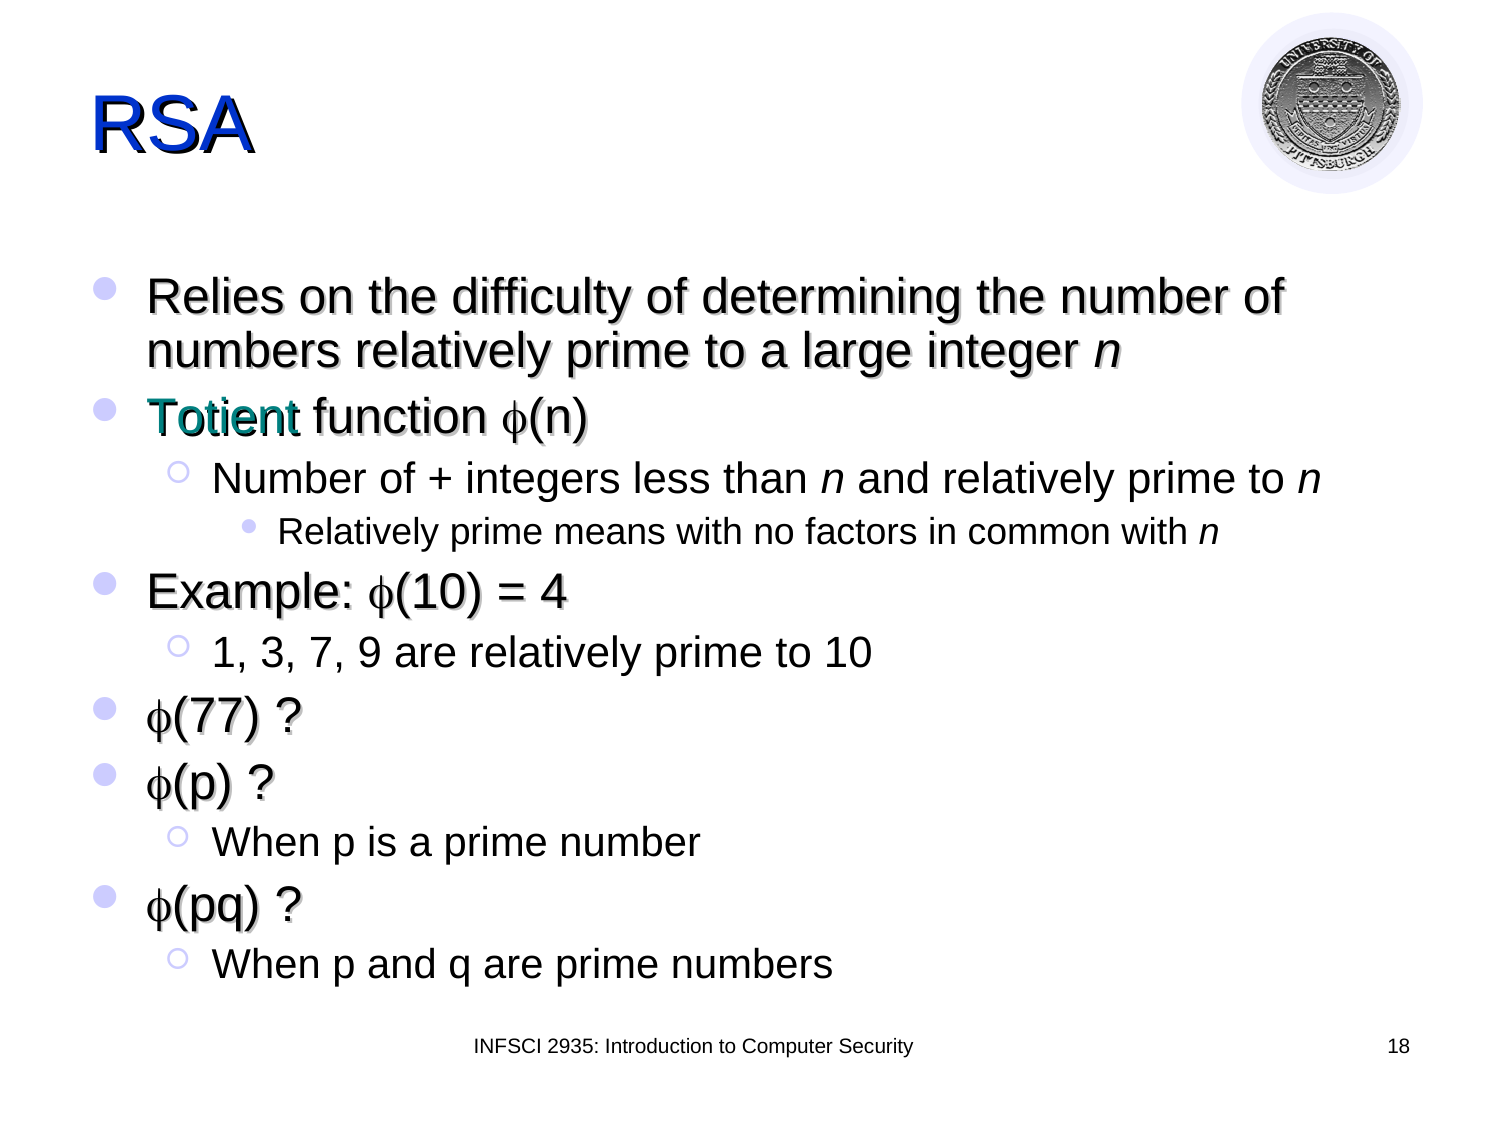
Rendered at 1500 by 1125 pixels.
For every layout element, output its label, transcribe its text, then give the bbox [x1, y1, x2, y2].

list Relies on the difficulty of determining the number of numbers relatively prime to a large integer n Totient function (n) Number of + integers less than n and relatively prime to n Relatively prime means with no factors in common with n Example: (10) = 4 1, 3, 7, 9 are relatively prime to 10 (77) ? (p) ? When p is a prime number (pq) ? When p and q are prime numbers [75, 262, 1426, 1006]
title RSA [75, 24, 1426, 213]
